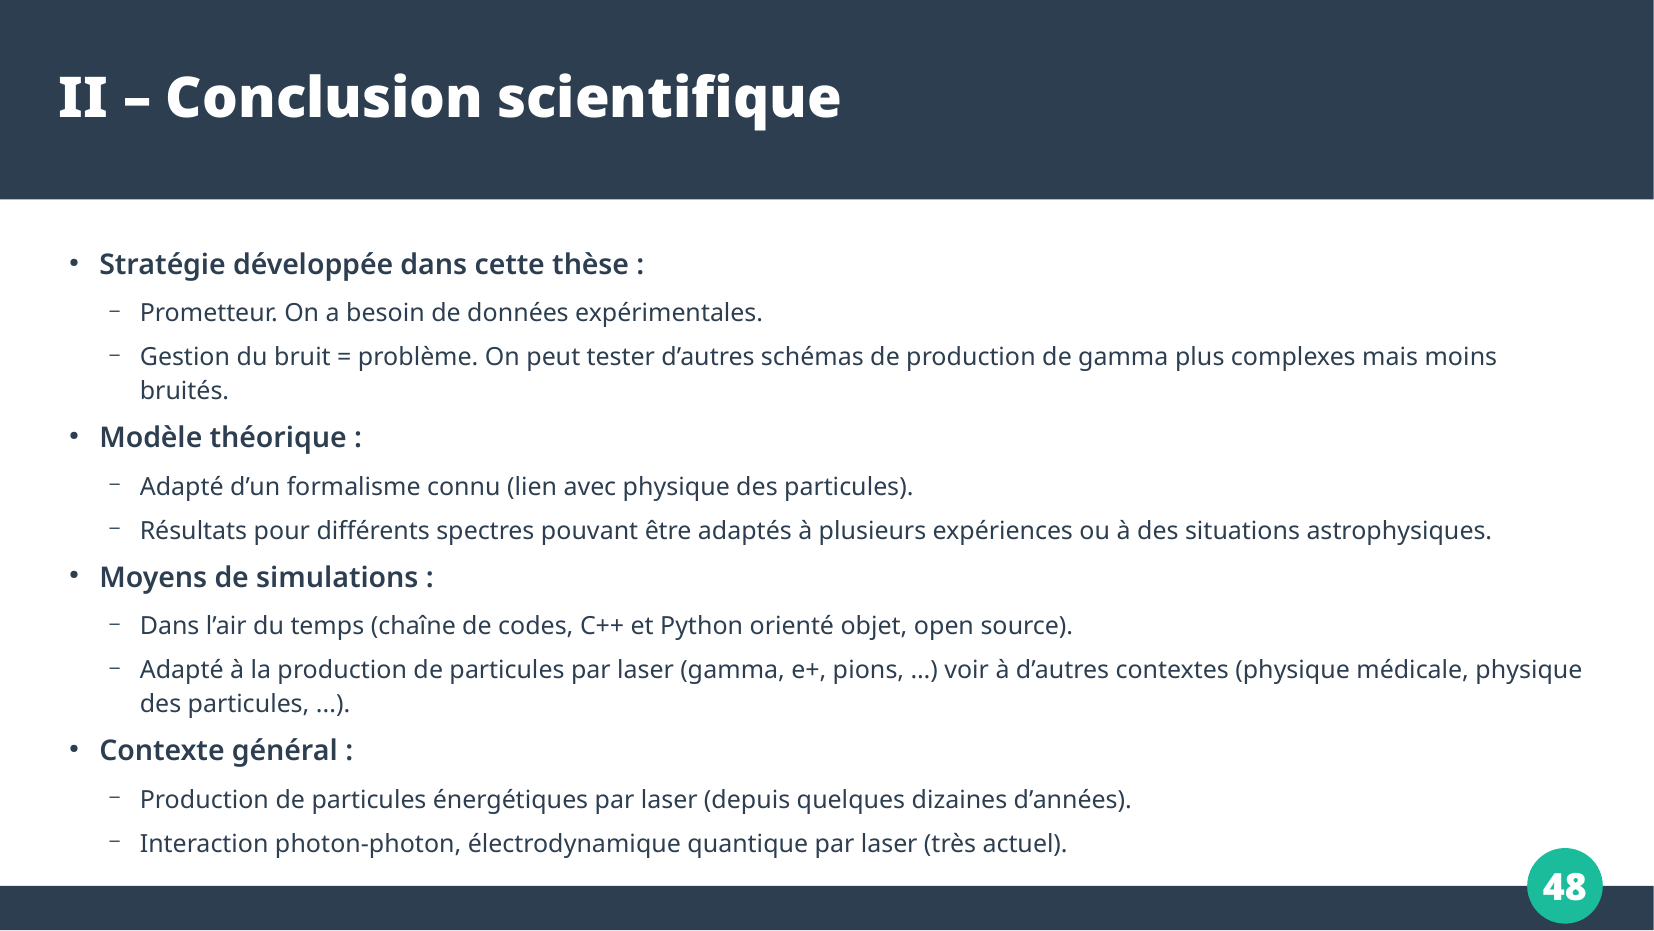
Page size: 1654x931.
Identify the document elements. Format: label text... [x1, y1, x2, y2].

list Stratégie développée dans cette thèse : Prometteur. On a besoin de données expérimentales. Gestion du bruit = problème. On peut tester d’autres schémas de production de gamma plus complexes mais moins bruités. Modèle théorique : Adapté d’un formalisme connu (lien avec physique des particules). Résultats pour différents spectres pouvant être adaptés à plusieurs expériences ou à des situations astrophysiques. Moyens de simulations : Dans l’air du temps (chaîne de codes, C++ et Python orienté objet, open source). Adapté à la production de particules par laser (gamma, e+, pions, …) voir à d’autres contextes (physique médicale, physique des particules, ...). Contexte général : Production de particules énergétiques par laser (depuis quelques dizaines d’années). Interaction photon-photon, électrodynamique quantique par laser (très actuel). [59, 243, 1595, 864]
title II – Conclusion scientifique [59, 37, 1595, 155]
